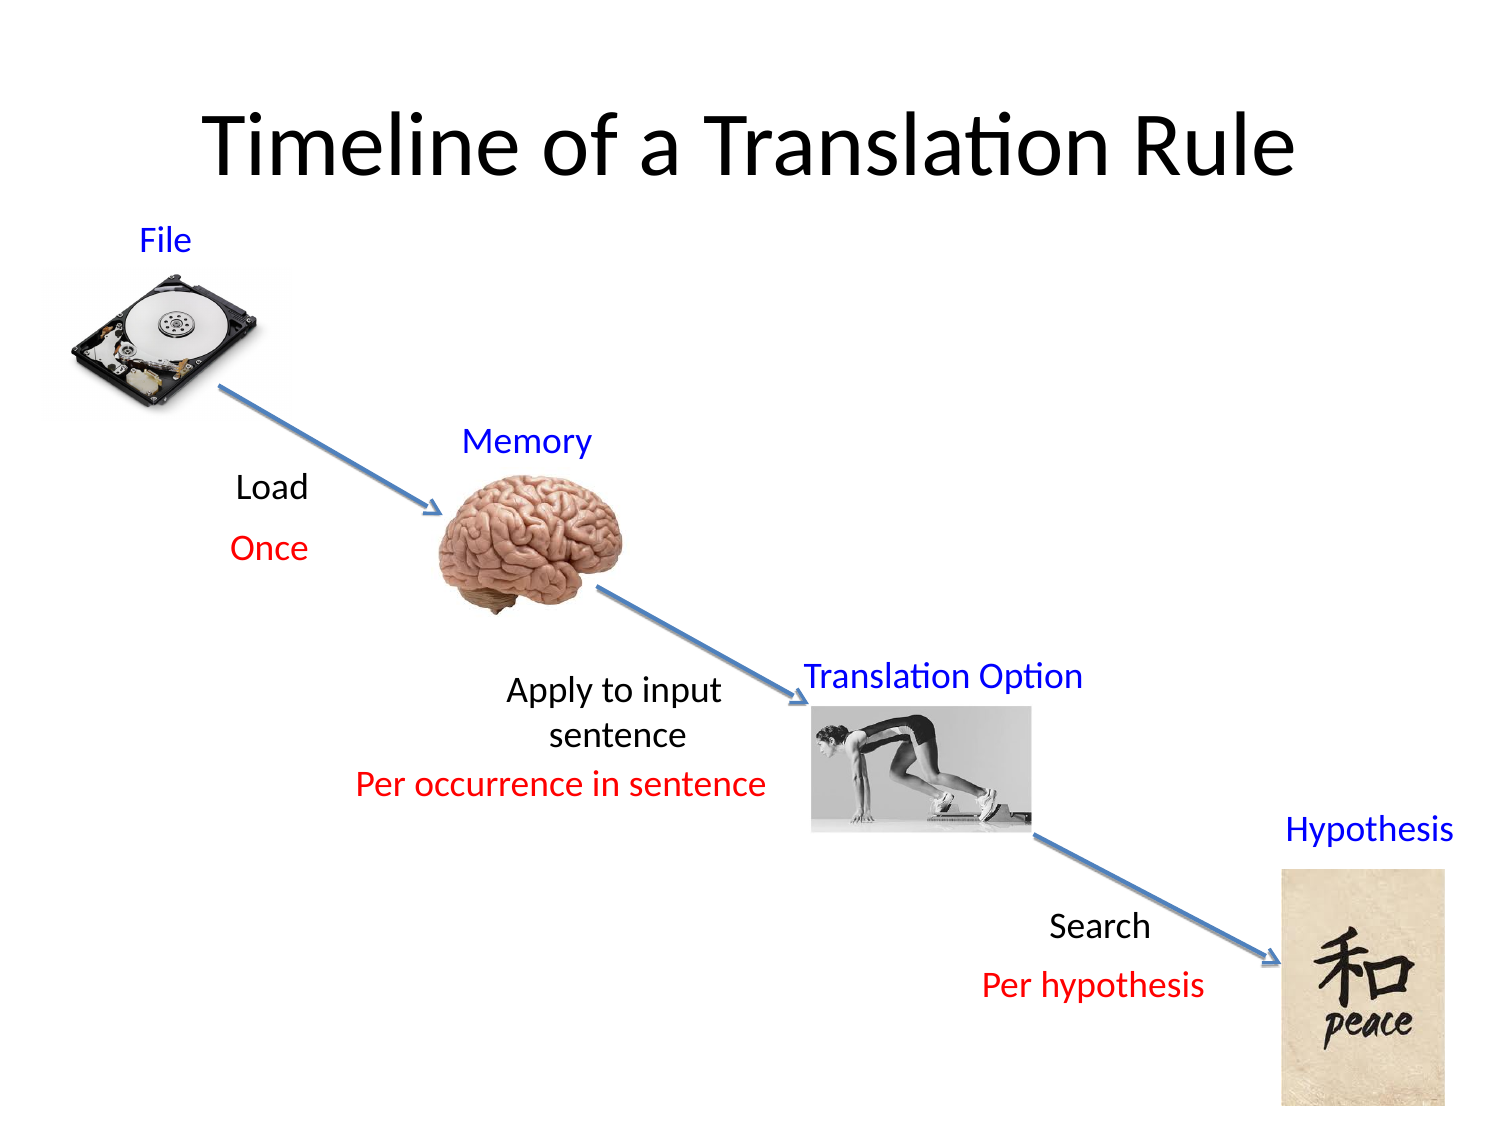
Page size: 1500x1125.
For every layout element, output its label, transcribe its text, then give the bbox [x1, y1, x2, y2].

text_box Memory [446, 408, 608, 469]
title Timeline of a Translation Rule [75, 45, 1425, 233]
text_box Load [221, 454, 325, 515]
text_box Hypothesis [1270, 796, 1470, 857]
text_box Apply to input sentence [491, 657, 738, 751]
text_box Once [215, 515, 325, 576]
text_box Per hypothesis [967, 952, 1221, 1013]
picture [431, 467, 630, 622]
picture [1281, 869, 1445, 1106]
text_box Search [1034, 893, 1167, 952]
picture [809, 704, 1033, 834]
text_box Per occurrence in sentence [340, 751, 783, 812]
text_box Translation Option [788, 643, 1099, 704]
picture [41, 267, 292, 421]
text_box File [124, 208, 208, 268]
